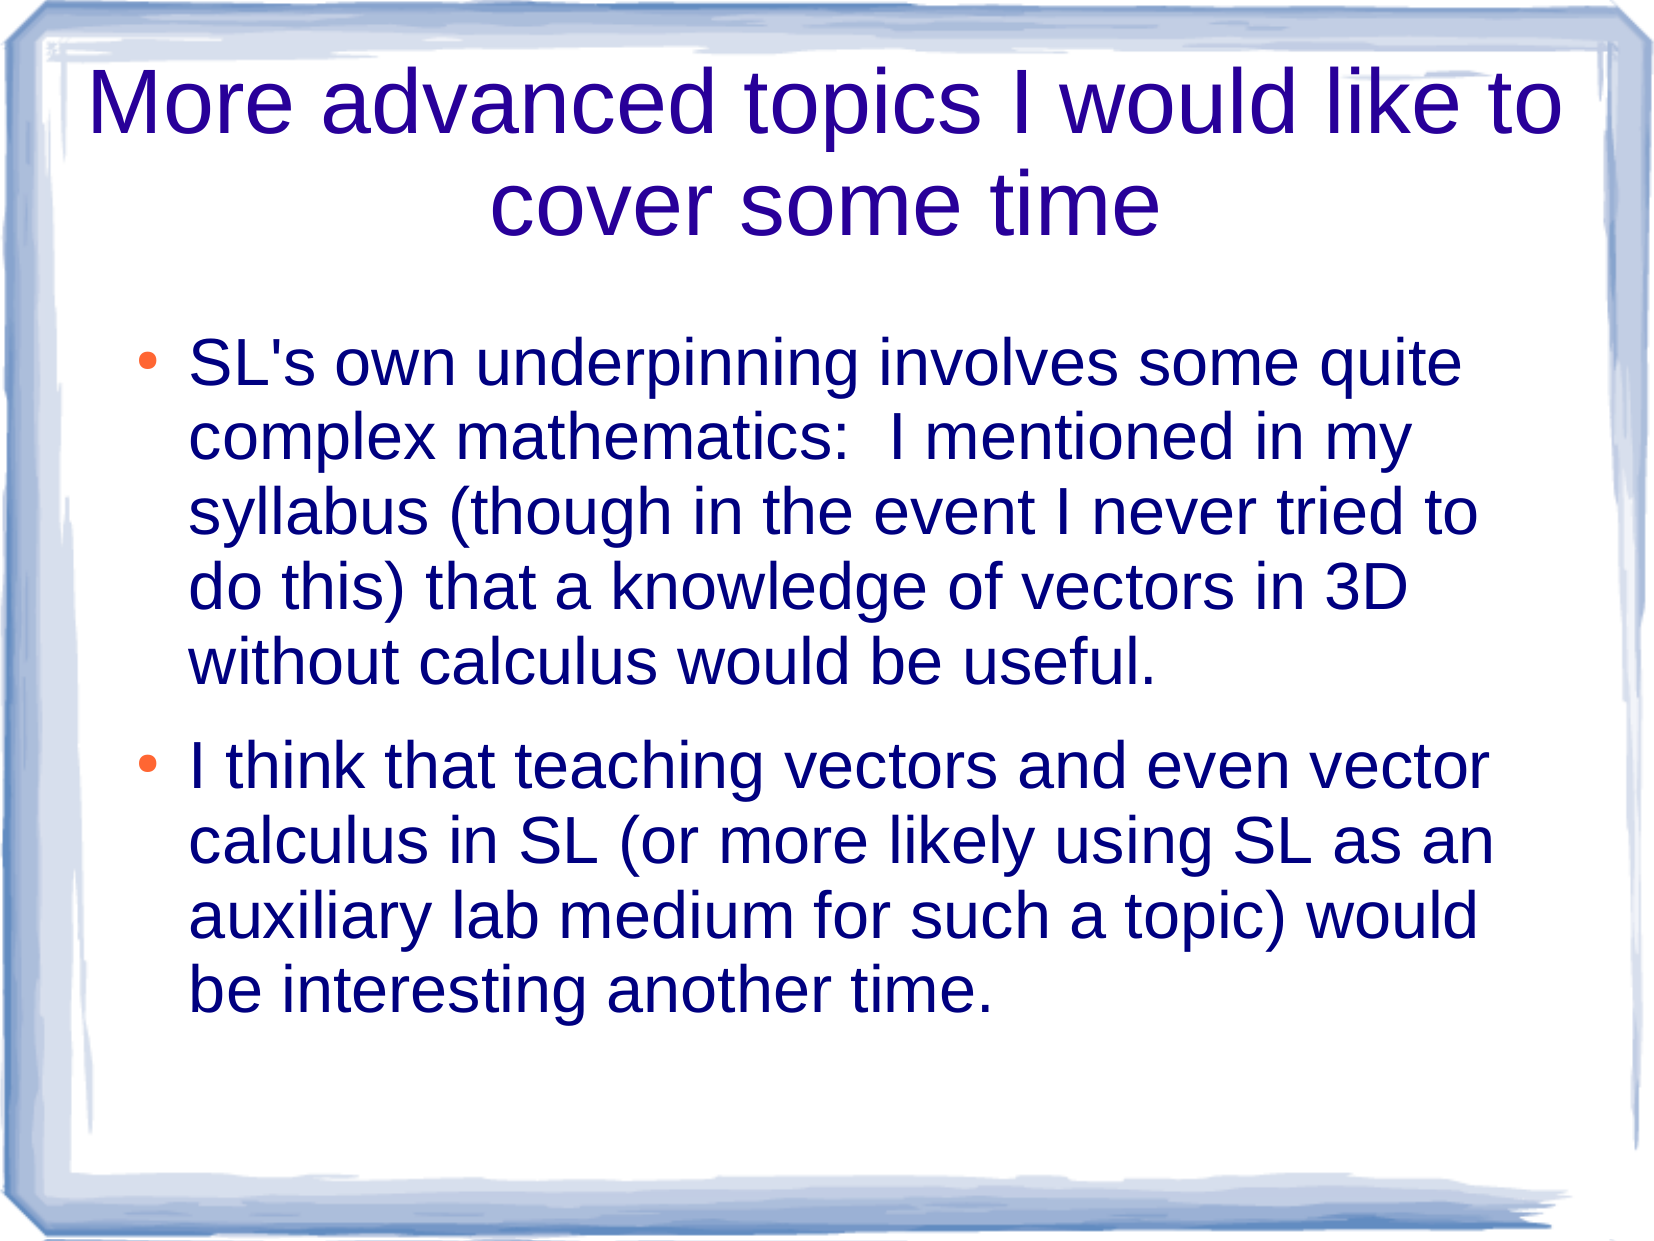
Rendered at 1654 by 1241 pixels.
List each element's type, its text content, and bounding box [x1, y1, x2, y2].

picture [0, 0, 1654, 1241]
title More advanced topics I would like to cover some time [82, 49, 1571, 257]
list SL's own underpinning involves some quite complex mathematics: I mentioned in my syllabus (though in the event I never tried to do this) that a knowledge of vectors in 3D without calculus would be useful. I think that teaching vectors and even vector calculus in SL (or more likely using SL as an auxiliary lab medium for such a topic) would be interesting another time. [118, 324, 1571, 1028]
